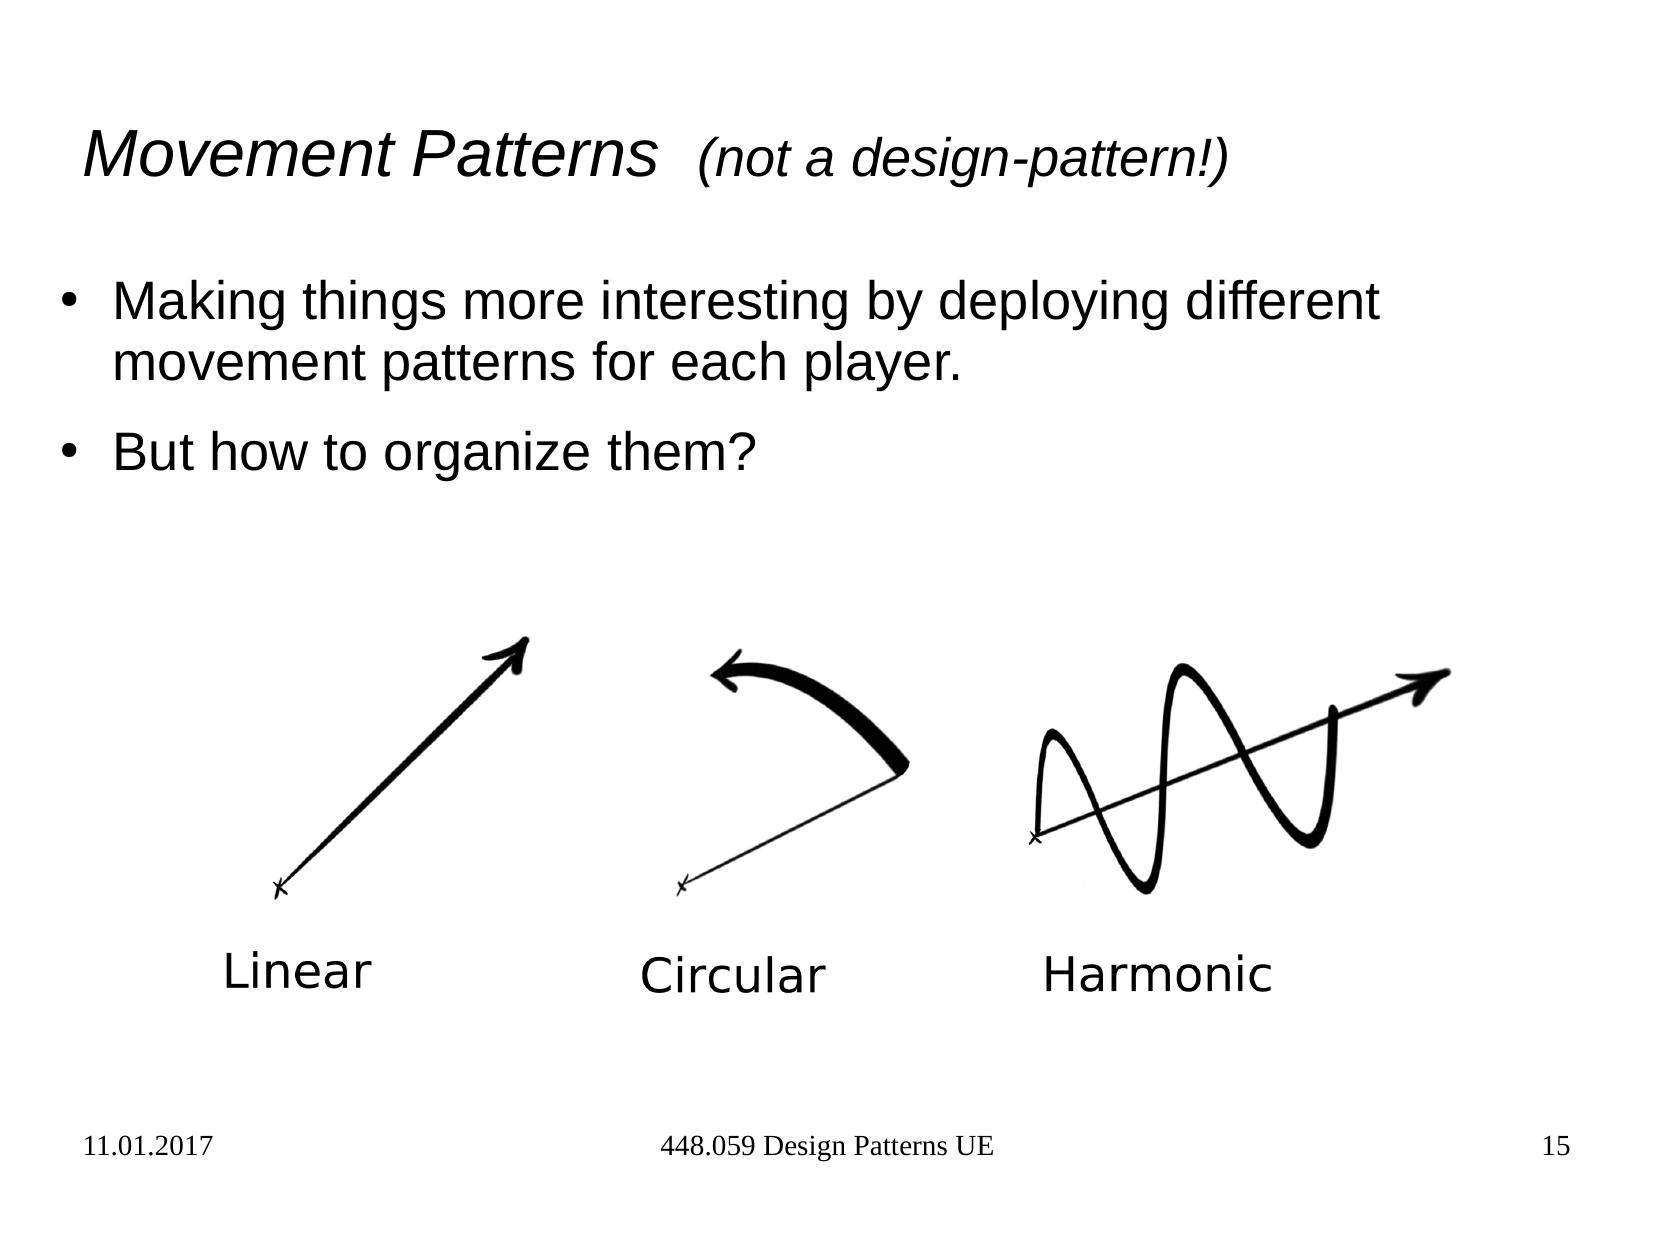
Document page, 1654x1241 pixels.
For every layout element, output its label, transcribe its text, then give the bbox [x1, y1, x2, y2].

title Movement Patterns (not a design-pattern!) [82, 49, 1571, 257]
picture [150, 540, 1535, 1051]
list Making things more interesting by deploying different movement patterns for each player. But how to organize them? [41, 270, 1531, 991]
